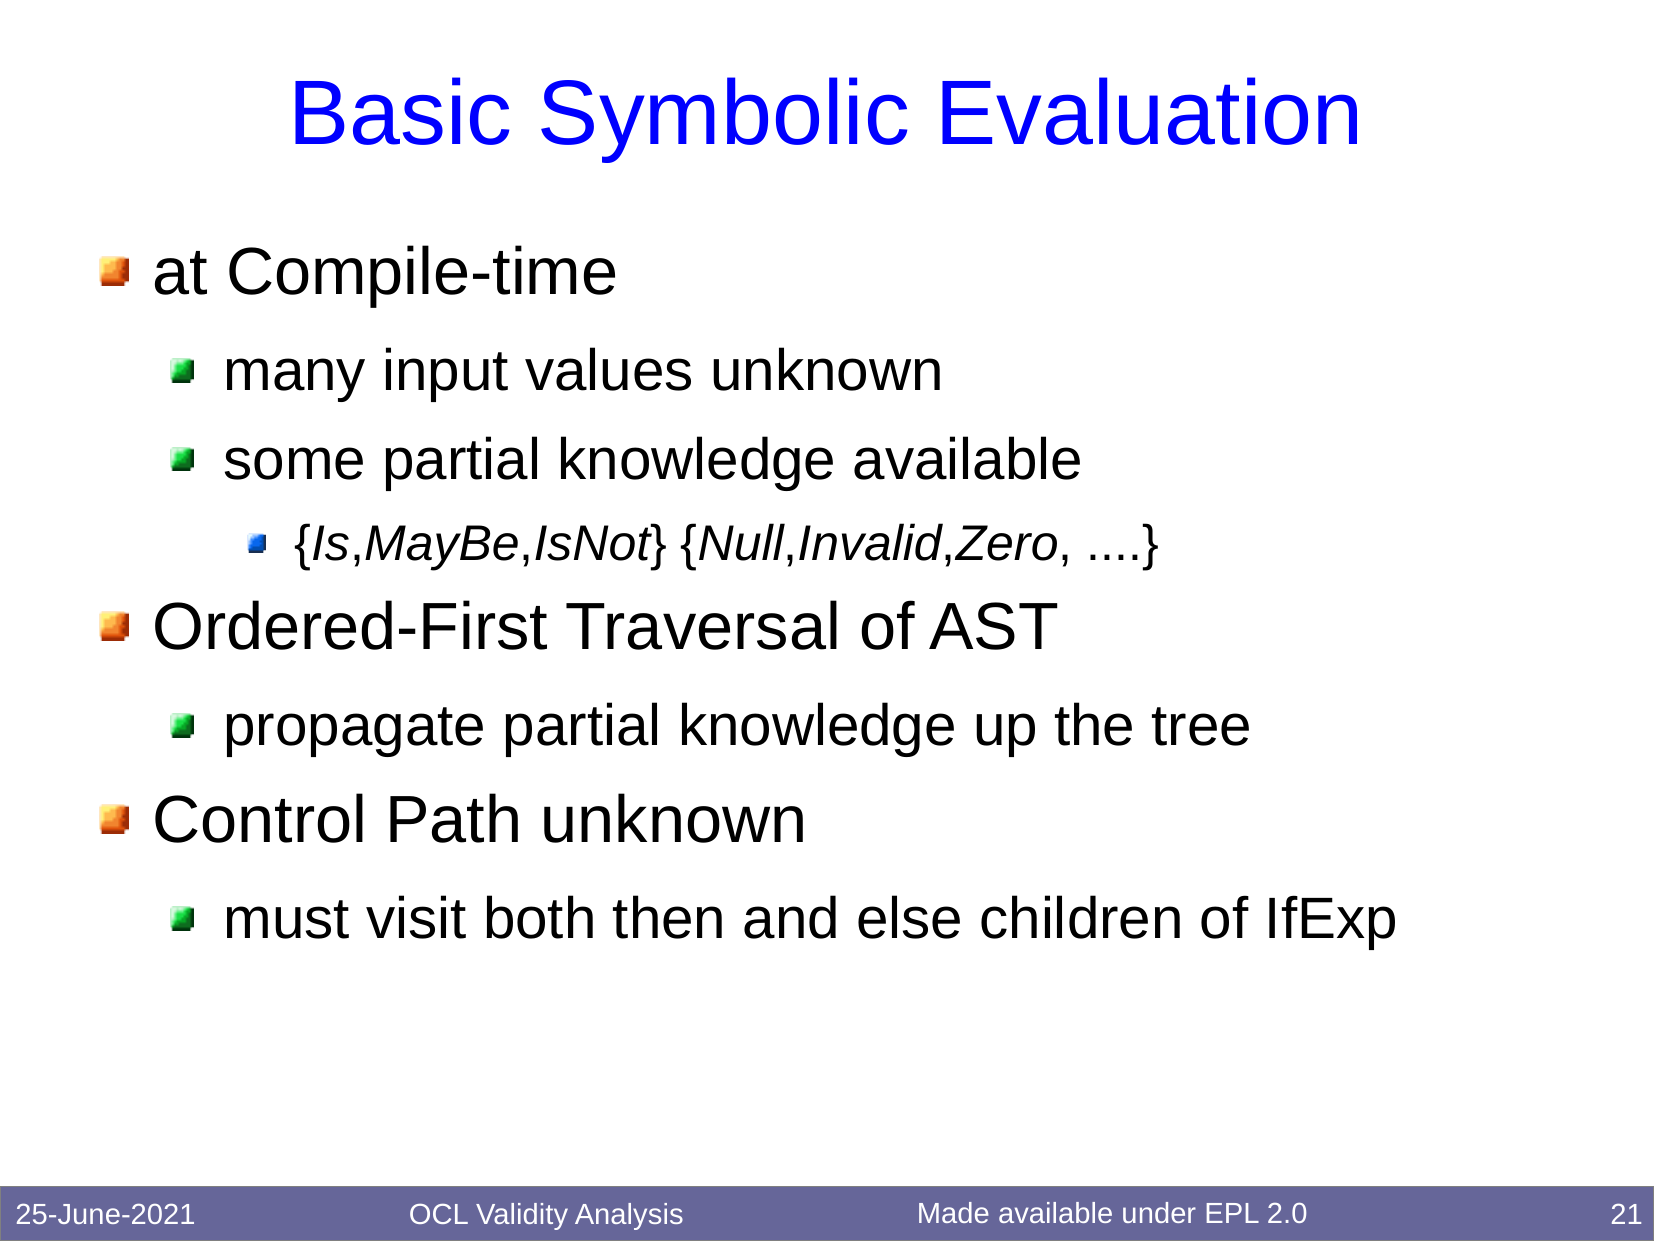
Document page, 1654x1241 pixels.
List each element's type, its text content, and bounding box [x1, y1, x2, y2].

list at Compile-time many input values unknown some partial knowledge available {Is,MayBe,IsNot} {Null,Invalid,Zero, ....} Ordered-First Traversal of AST propagate partial knowledge up the tree Control Path unknown must visit both then and else children of IfExp [81, 233, 1570, 1145]
title Basic Symbolic Evaluation [82, 49, 1571, 178]
